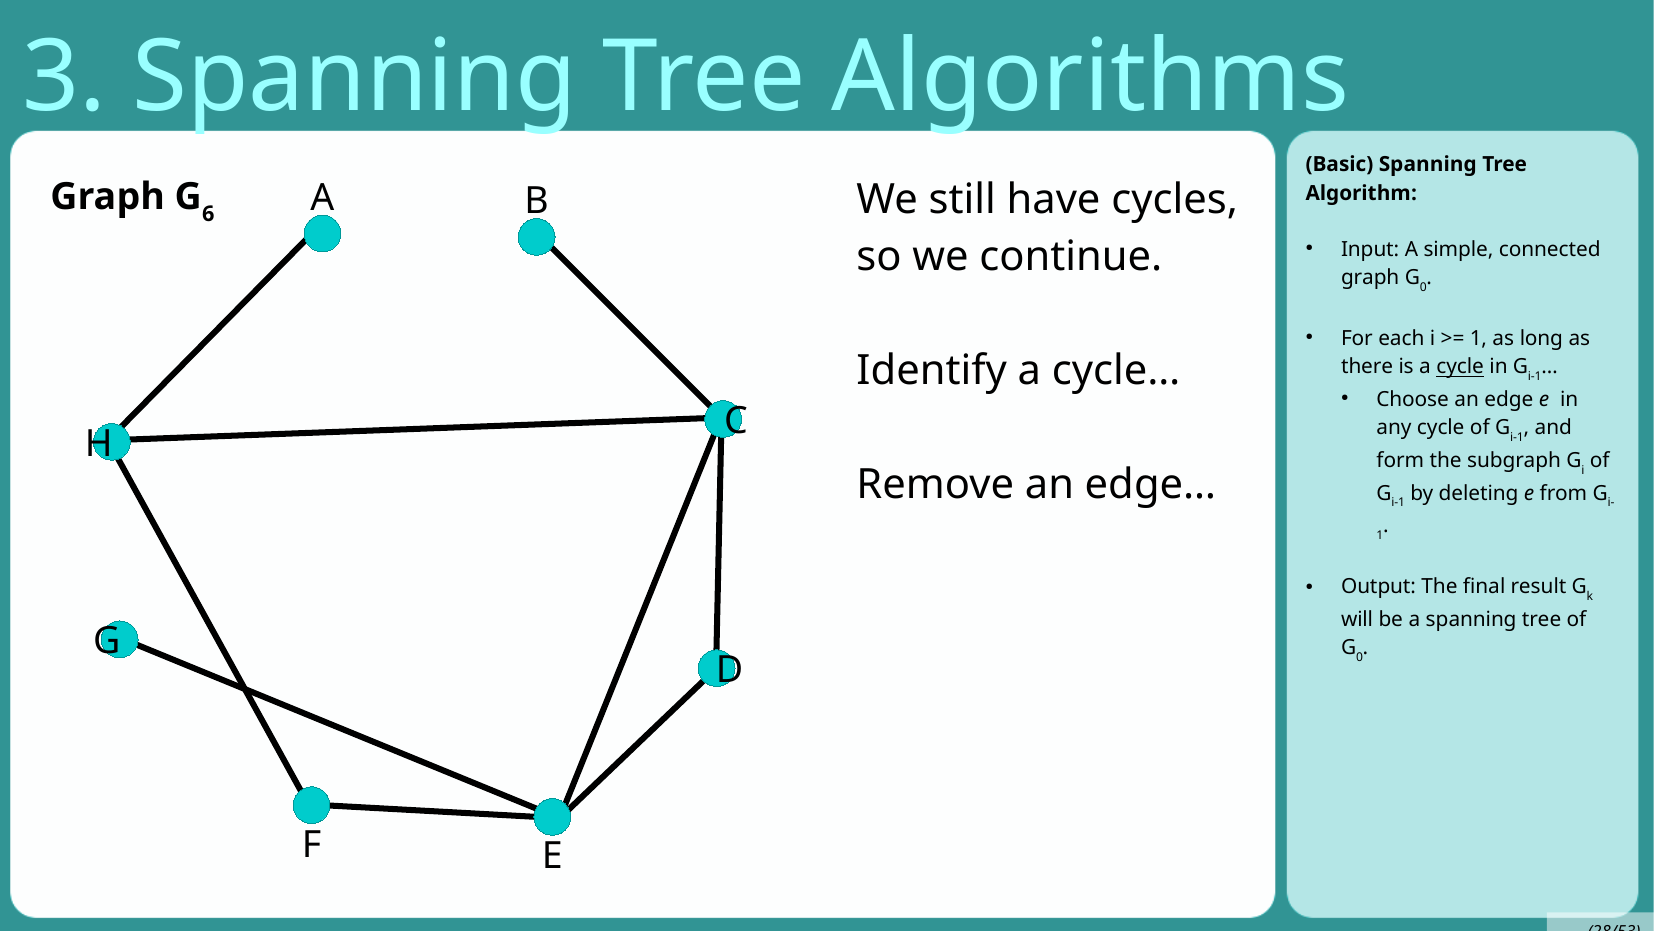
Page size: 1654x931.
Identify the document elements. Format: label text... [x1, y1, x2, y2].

text_box F [293, 786, 330, 824]
text_box C [730, 409, 742, 430]
text_box A [304, 215, 341, 252]
text_box D [698, 649, 731, 687]
text_box (Basic) Spanning Tree Algorithm: Input: A simple, connected graph G0. For each i >= 1, as long as there is a cycle in Gi-1… Choose an edge e in any cycle of Gi-1, and form the subgraph Gi of Gi-1 by deleting e from Gi-1. Output: The final result Gk will be a spanning tree of G0. [1290, 141, 1631, 661]
title 3. Spanning Tree Algorithms [22, 13, 1511, 130]
text_box D [722, 658, 736, 679]
text_box E [533, 798, 571, 836]
text_box B [518, 218, 556, 256]
text_box Graph G6 [35, 161, 242, 229]
picture [0, 0, 1654, 931]
text_box (<number>/53) [1546, 912, 1654, 931]
text_box H [93, 423, 131, 461]
text_box We still have cycles, so we continue. Identify a cycle… Remove an edge… [856, 169, 1247, 452]
text_box G [101, 620, 139, 658]
text_box C [704, 400, 737, 438]
